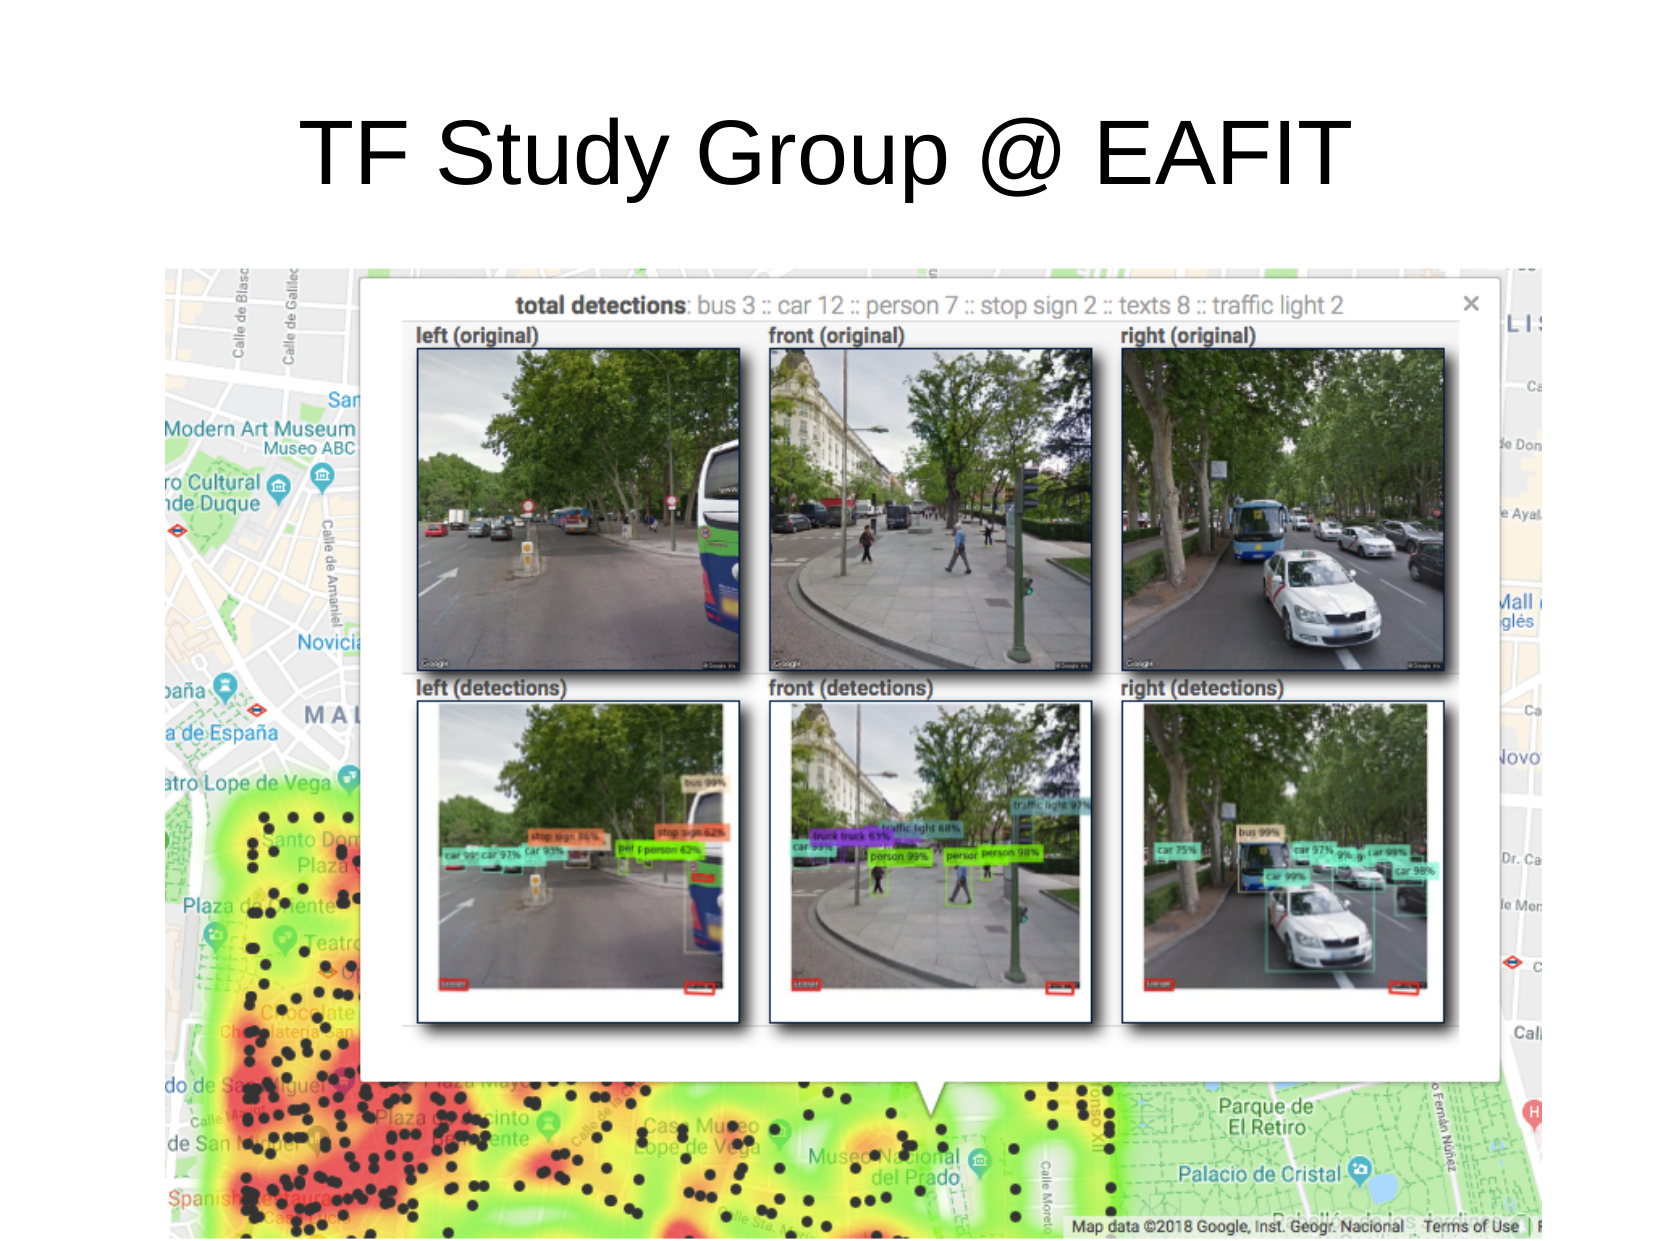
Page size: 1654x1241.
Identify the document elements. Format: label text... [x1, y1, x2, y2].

picture [165, 256, 1542, 1241]
title TF Study Group @ EAFIT [82, 49, 1571, 257]
